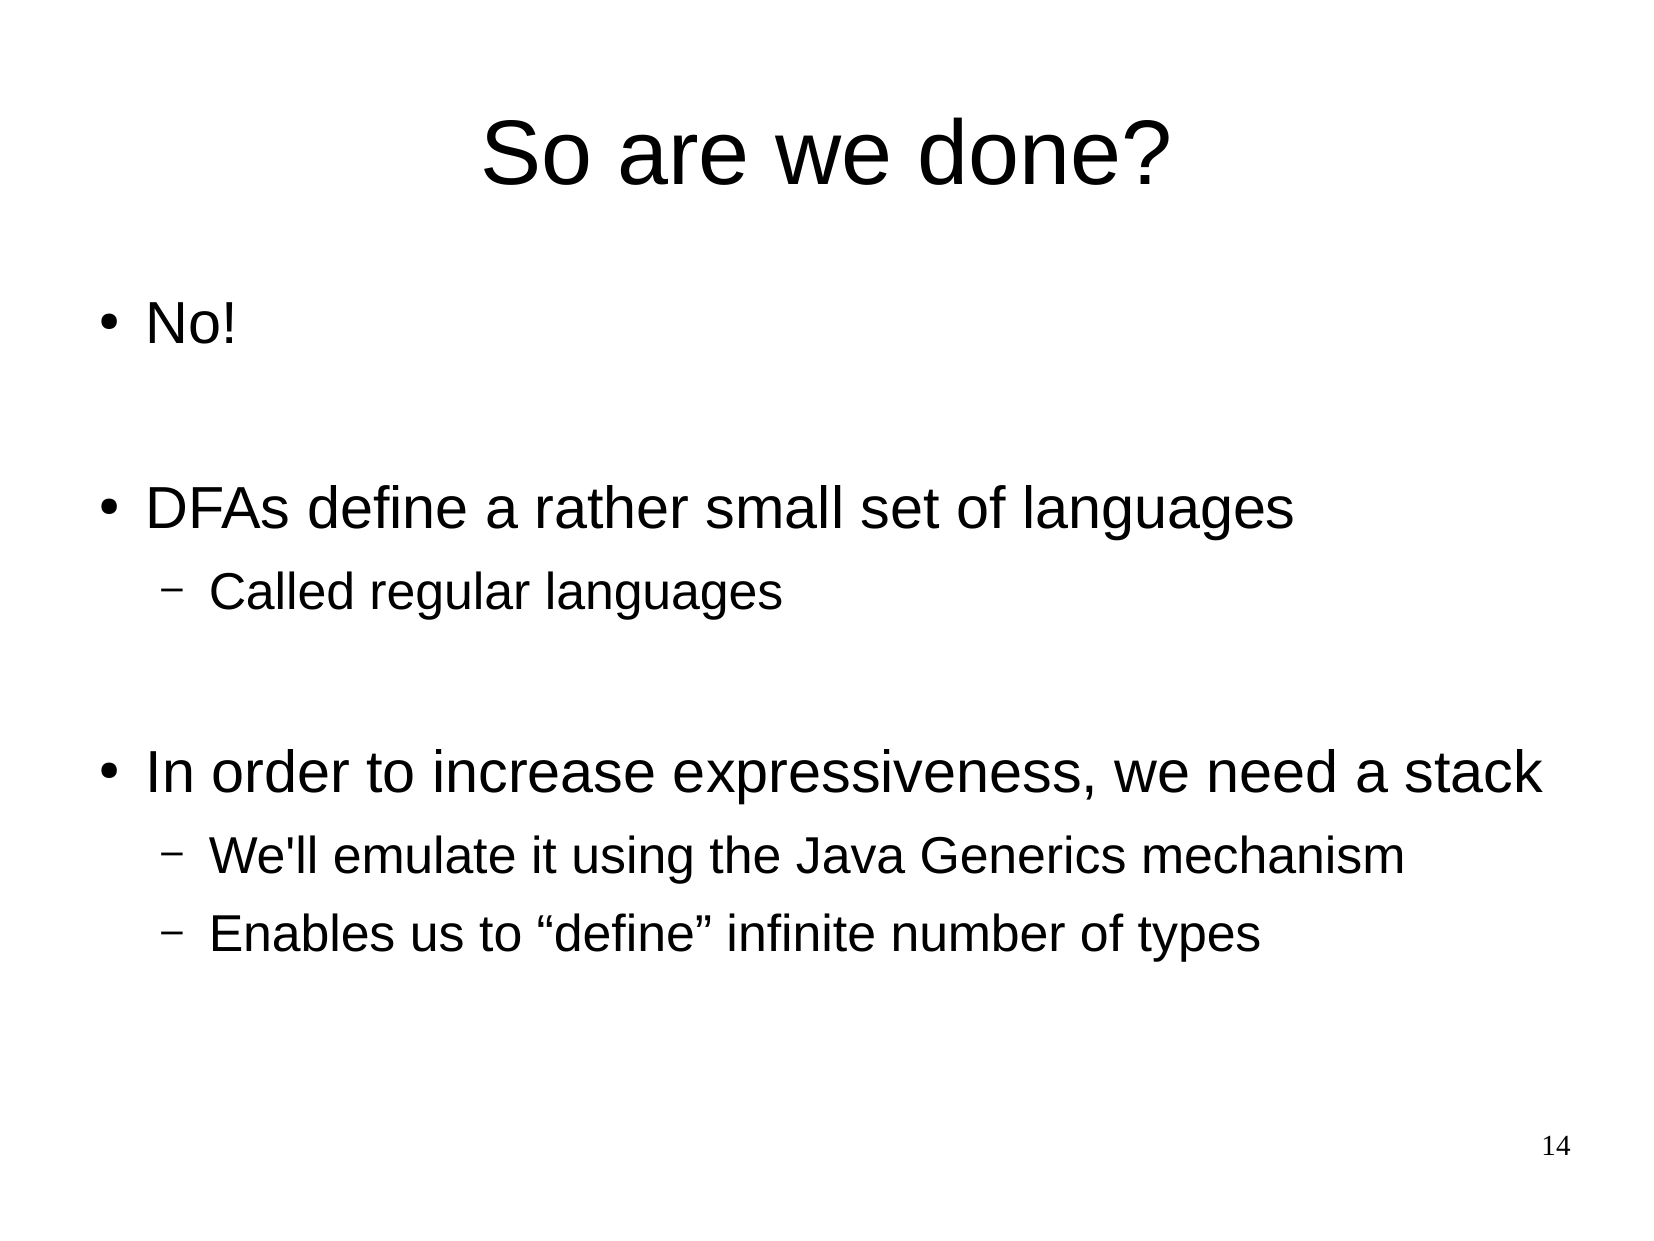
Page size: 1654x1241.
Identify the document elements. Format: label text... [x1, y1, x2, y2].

list No! DFAs define a rather small set of languages Called regular languages In order to increase expressiveness, we need a stack We'll emulate it using the Java Generics mechanism Enables us to “define” infinite number of types [82, 290, 1571, 1010]
title So are we done? [82, 49, 1571, 257]
